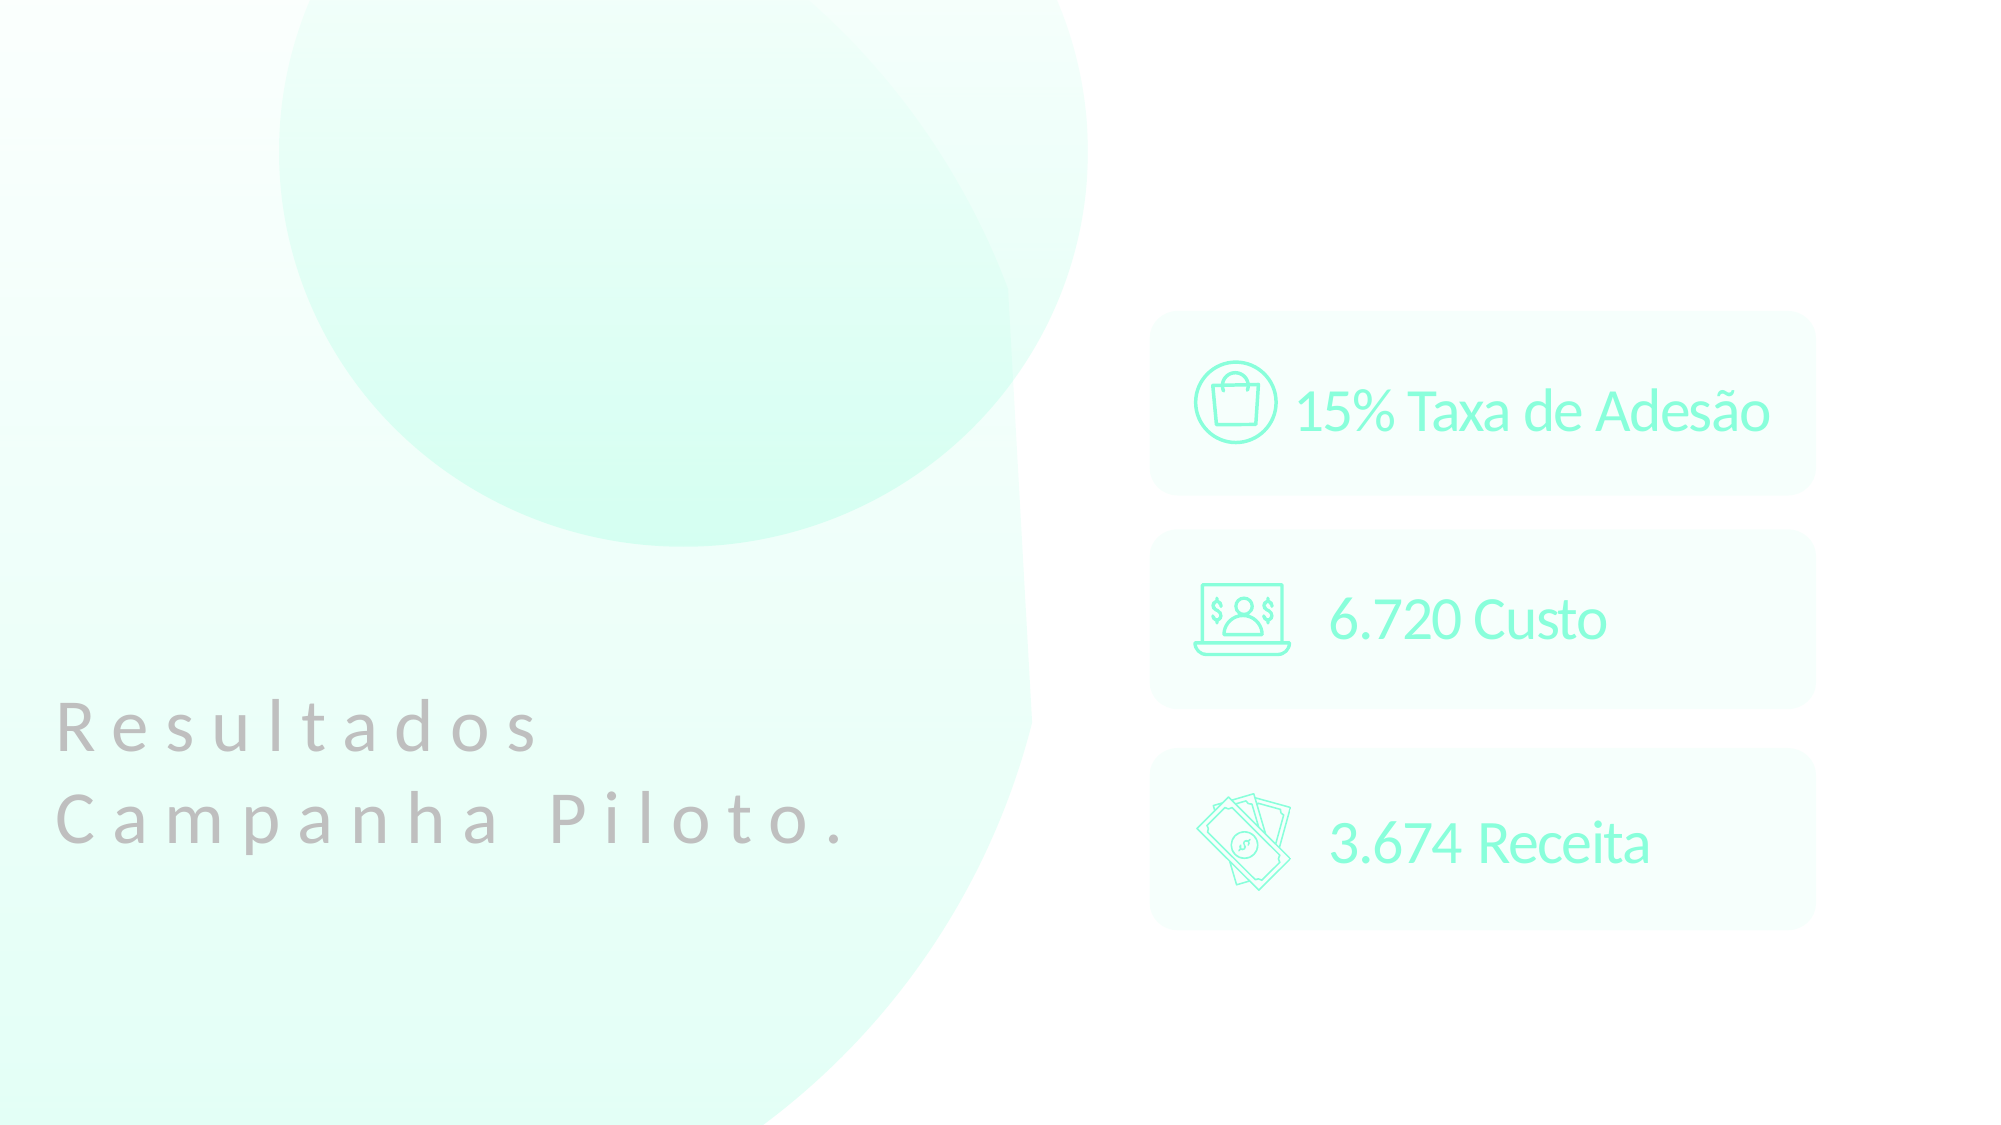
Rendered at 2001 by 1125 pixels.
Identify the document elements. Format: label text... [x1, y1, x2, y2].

text_box [1149, 732, 1817, 931]
text_box [0, 0, 1091, 1125]
text_box 6.720 Custo [1328, 583, 1795, 653]
text_box [1149, 295, 1817, 496]
text_box [1149, 514, 1817, 710]
text_box 15% Taxa de Adesão [1293, 374, 1819, 444]
text_box 3.674 Receita [1328, 807, 1795, 877]
text_box Resultados Campanha Piloto. [55, 675, 1013, 858]
